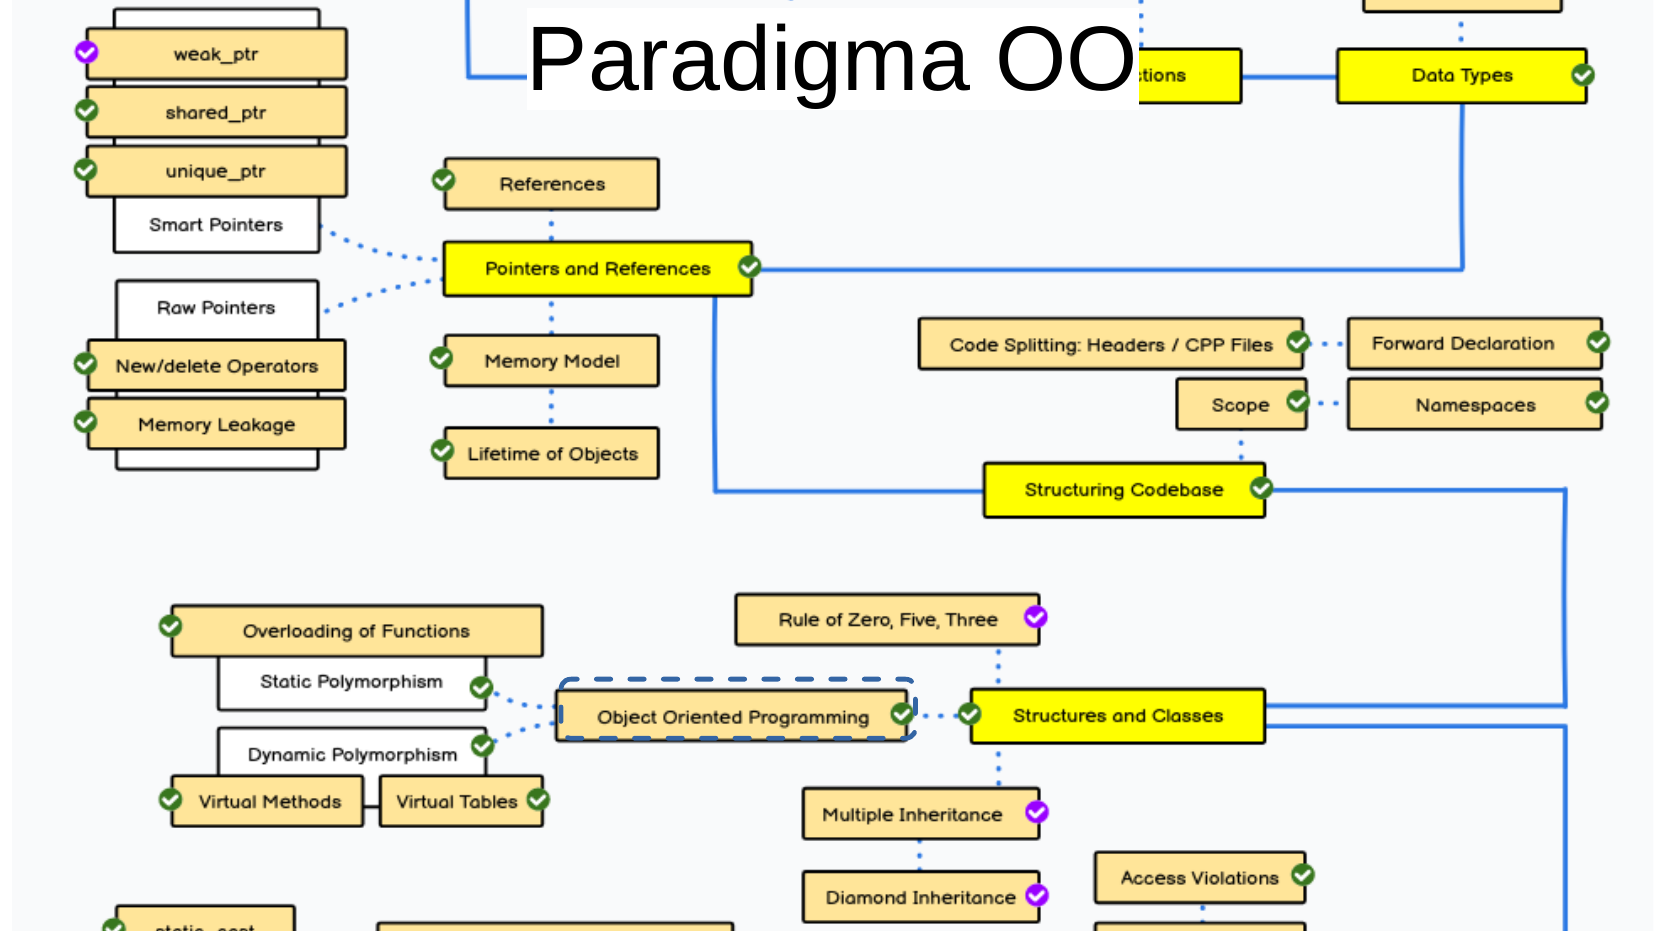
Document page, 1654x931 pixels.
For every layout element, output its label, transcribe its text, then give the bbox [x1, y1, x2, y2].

picture [12, 0, 1654, 931]
title Paradigma OO [88, 0, 1577, 119]
